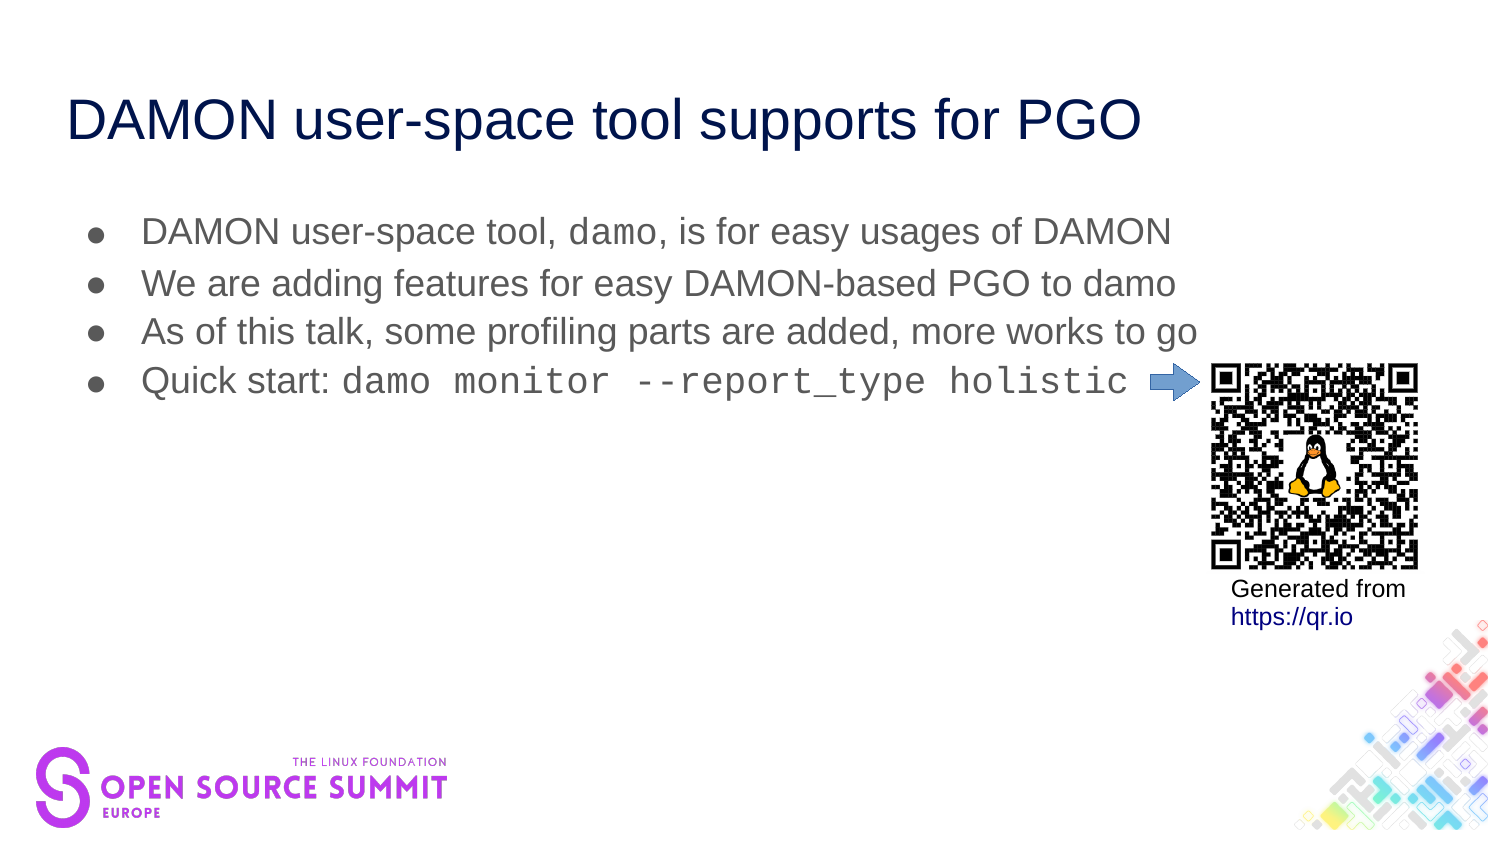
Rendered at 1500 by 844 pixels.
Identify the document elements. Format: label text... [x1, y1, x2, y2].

picture [1294, 620, 1488, 830]
list DAMON user-space tool, damo, is for easy usages of DAMON We are adding features for easy DAMON-based PGO to damo As of this talk, some profiling parts are added, more works to go Quick start: damo monitor --report_type holistic [51, 189, 1449, 734]
picture [1206, 357, 1425, 574]
text_box Generated from https://qr.io [1216, 567, 1433, 638]
title DAMON user-space tool supports for PGO [51, 72, 1449, 167]
text_box [1150, 363, 1200, 401]
picture [36, 747, 447, 828]
